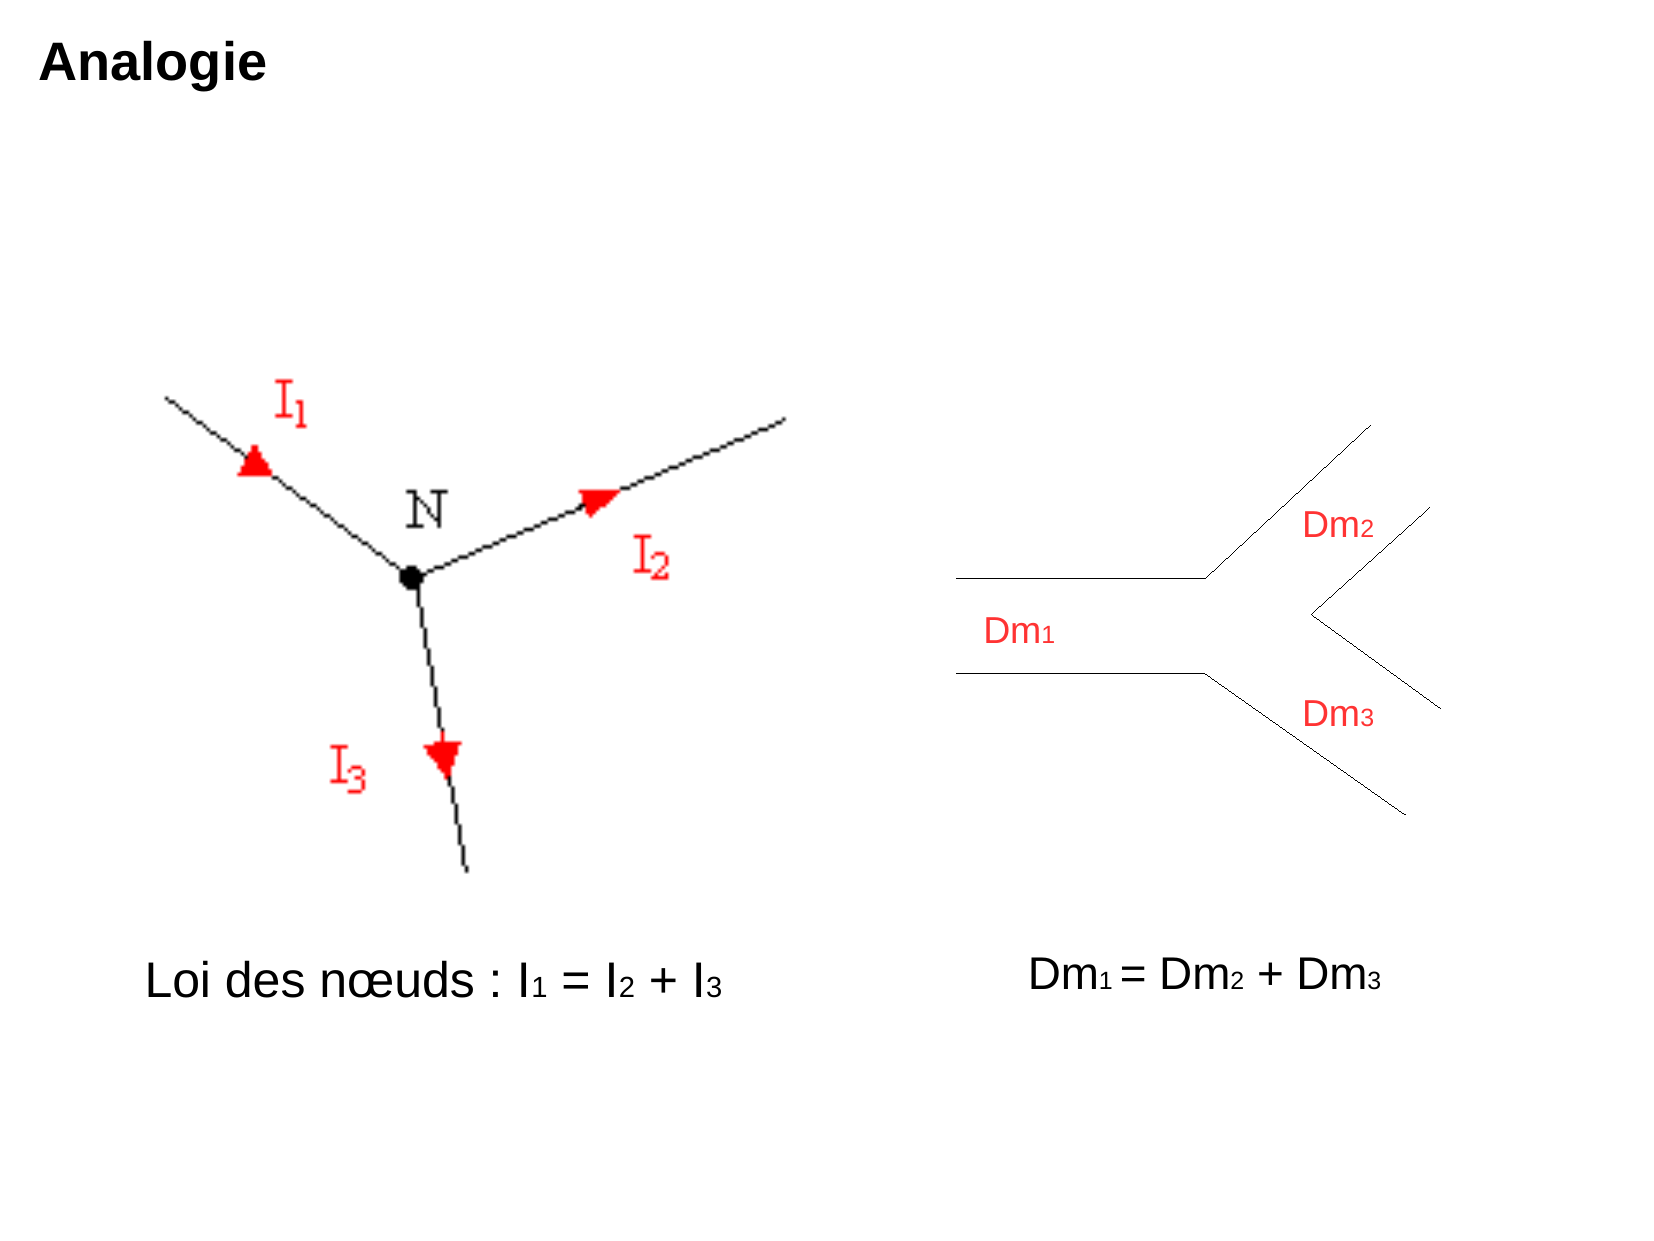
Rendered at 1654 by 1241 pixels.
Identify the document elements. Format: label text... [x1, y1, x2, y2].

text_box Analogie [23, 23, 662, 101]
text_box Dm1 = Dm2 + Dm3 [938, 940, 1471, 1058]
text_box Dm2 [1287, 496, 1430, 595]
text_box Dm3 [1287, 685, 1430, 784]
picture [118, 336, 804, 898]
text_box Dm1 [968, 602, 1111, 702]
text_box Loi des nœuds : I1 = I2 + I3 [129, 944, 839, 1016]
